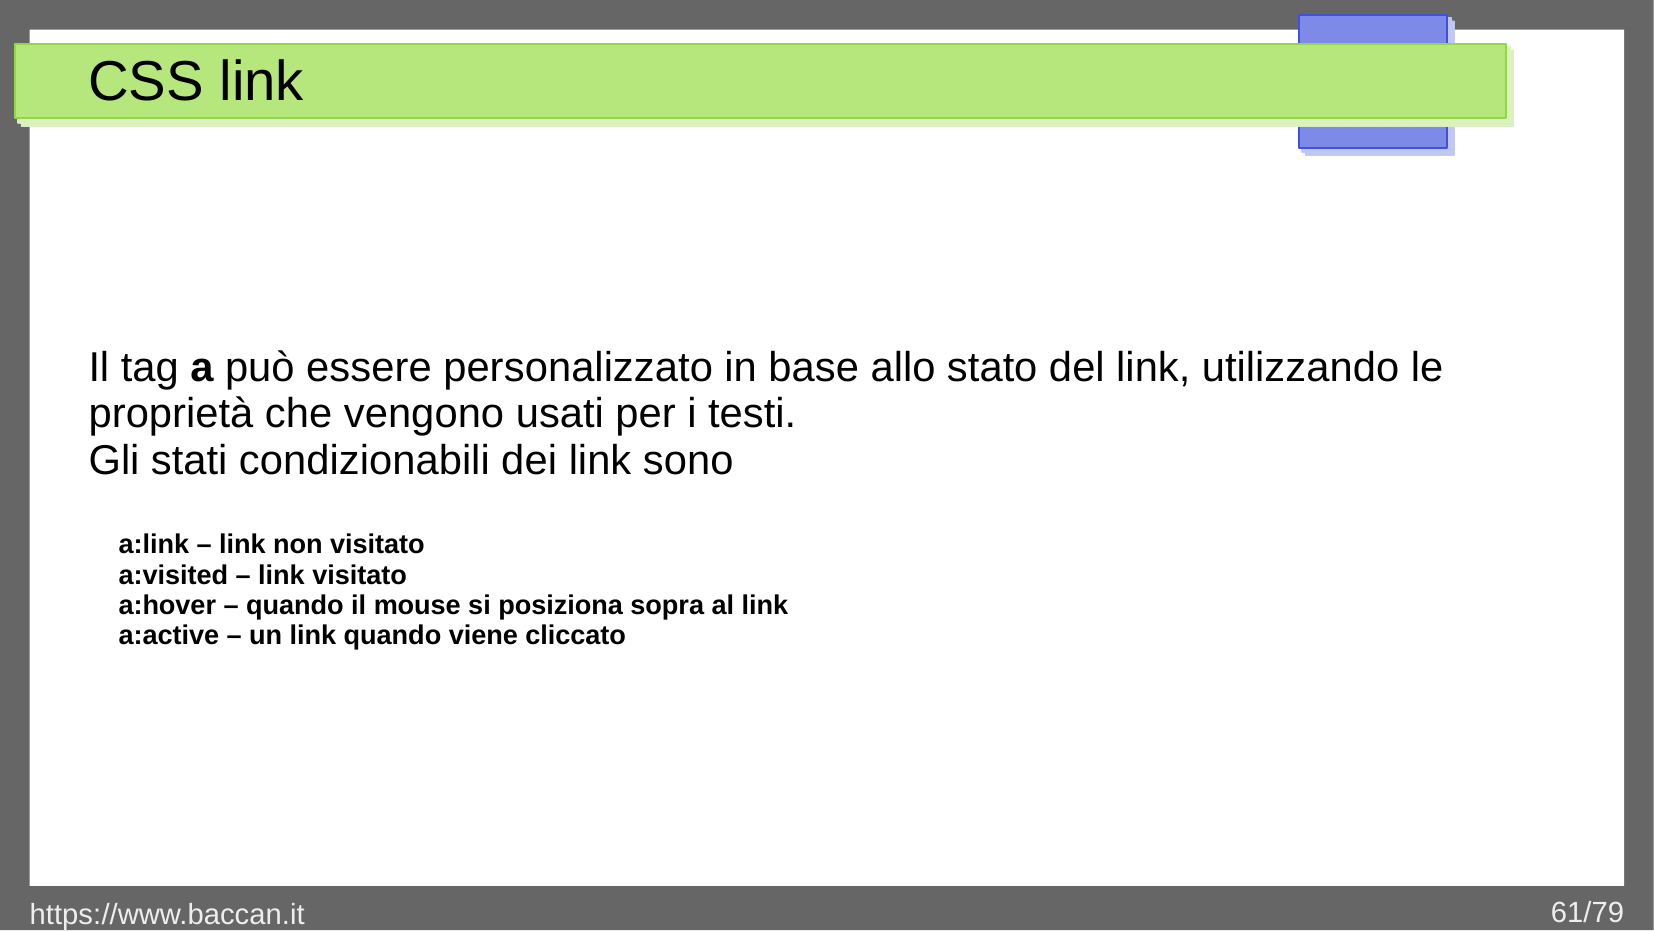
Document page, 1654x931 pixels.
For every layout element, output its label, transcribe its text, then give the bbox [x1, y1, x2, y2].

text_box Il tag a può essere personalizzato in base allo stato del link, utilizzando le proprietà che vengono usati per i testi. Gli stati condizionabili dei link sono a:link – link non visitato a:visited – link visitato a:hover – quando il mouse si posiziona sopra al link a:active – un link quando viene cliccato [88, 186, 1565, 838]
title CSS link [88, 44, 1506, 119]
